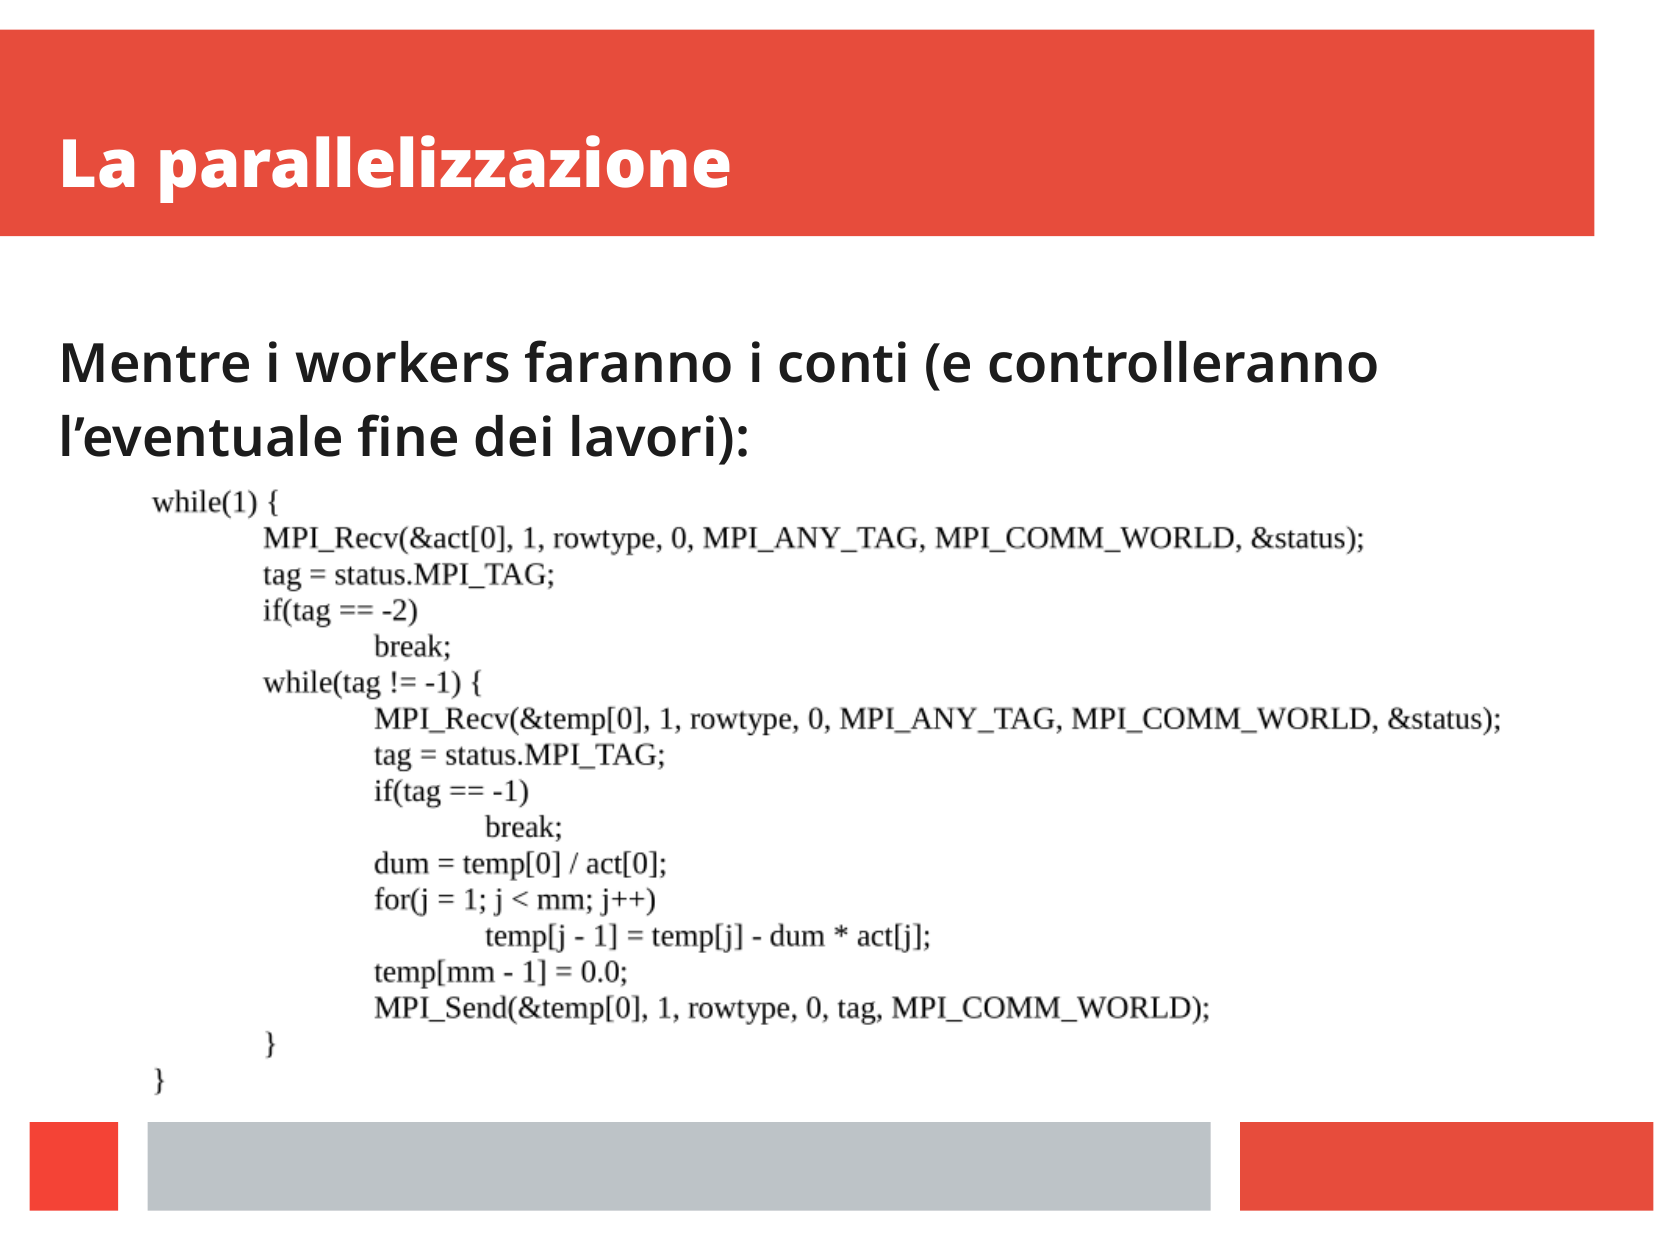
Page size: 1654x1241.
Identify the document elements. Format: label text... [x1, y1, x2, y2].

picture [142, 482, 1512, 1111]
list Mentre i workers faranno i conti (e controlleranno l’eventuale fine dei lavori): [59, 324, 1565, 1093]
title La parallelizzazione [59, 59, 1595, 207]
